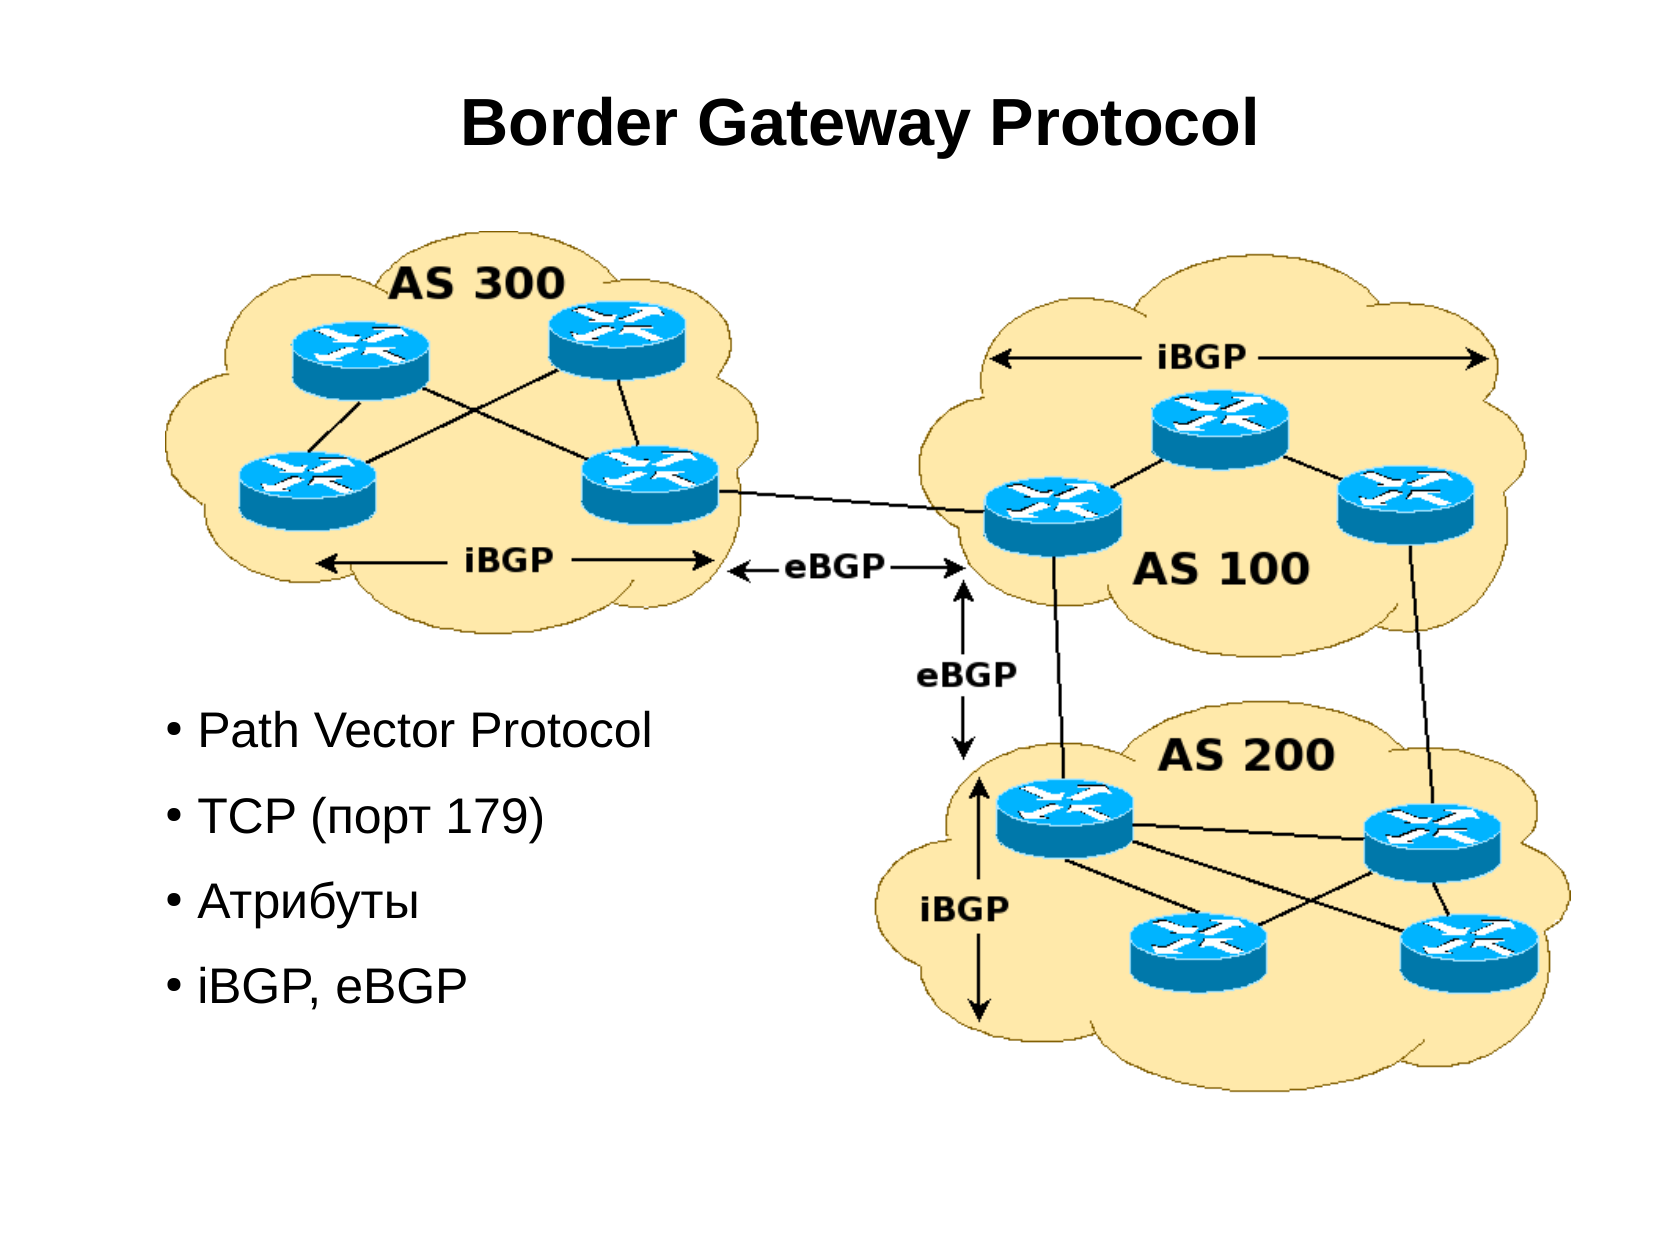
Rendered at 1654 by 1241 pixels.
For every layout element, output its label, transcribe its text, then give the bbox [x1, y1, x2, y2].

list Path Vector Protocol TCP (порт 179) Атрибуты iBGP, eBGP [165, 702, 827, 1075]
picture [165, 231, 1571, 1117]
text_box Border Gateway Protocol [123, 41, 1598, 166]
